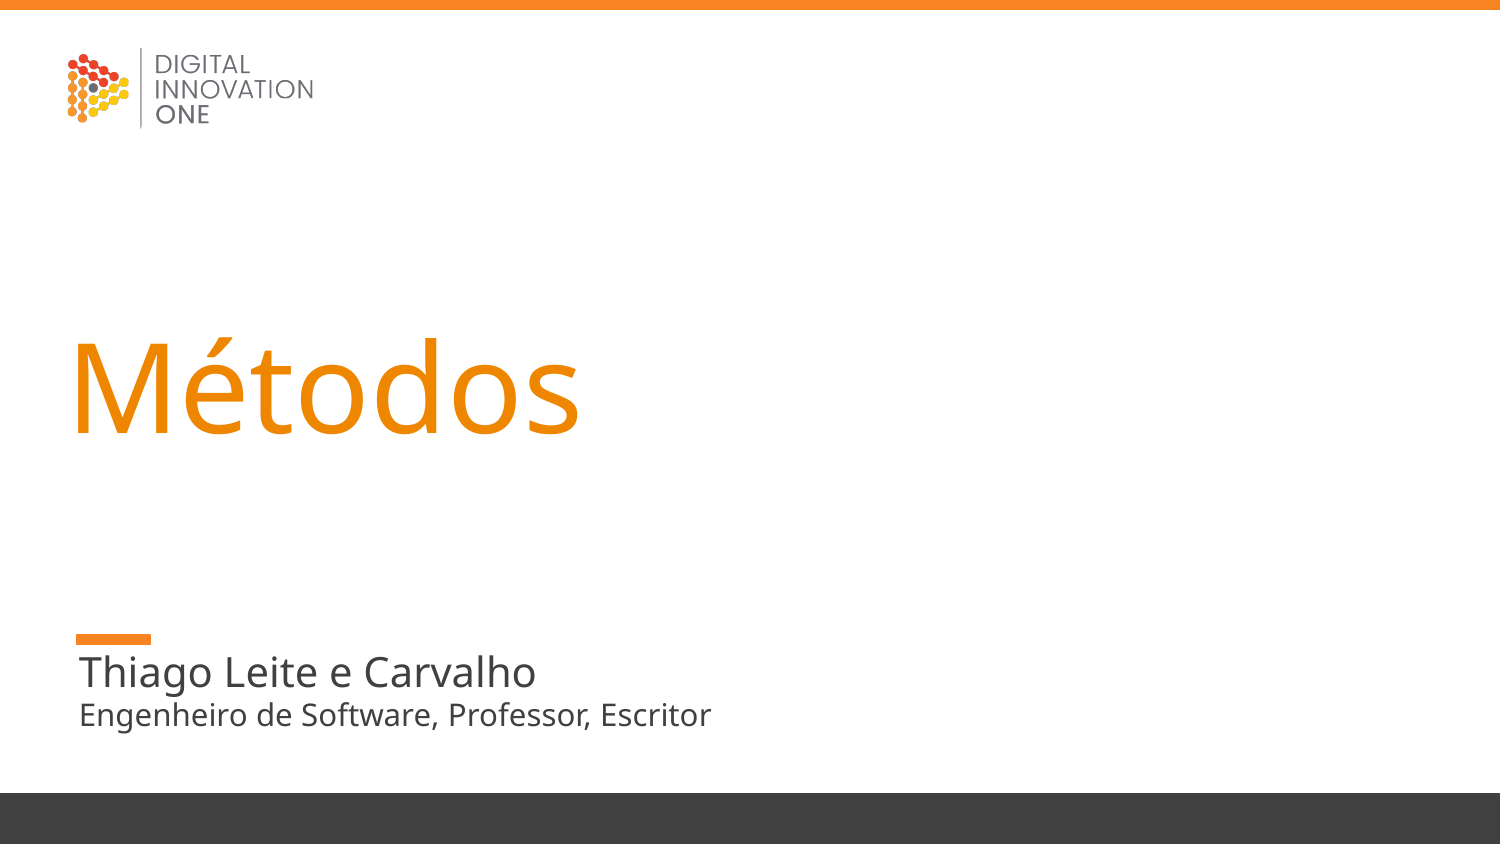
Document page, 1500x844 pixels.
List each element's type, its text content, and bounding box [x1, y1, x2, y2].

subtitle Métodos [51, 300, 1449, 467]
text_box [0, 0, 1500, 10]
title Thiago Leite e Carvalho Engenheiro de Software, Professor, Escritor [63, 644, 1462, 734]
text_box [0, 793, 1500, 844]
picture [51, 39, 330, 137]
text_box [76, 635, 150, 645]
